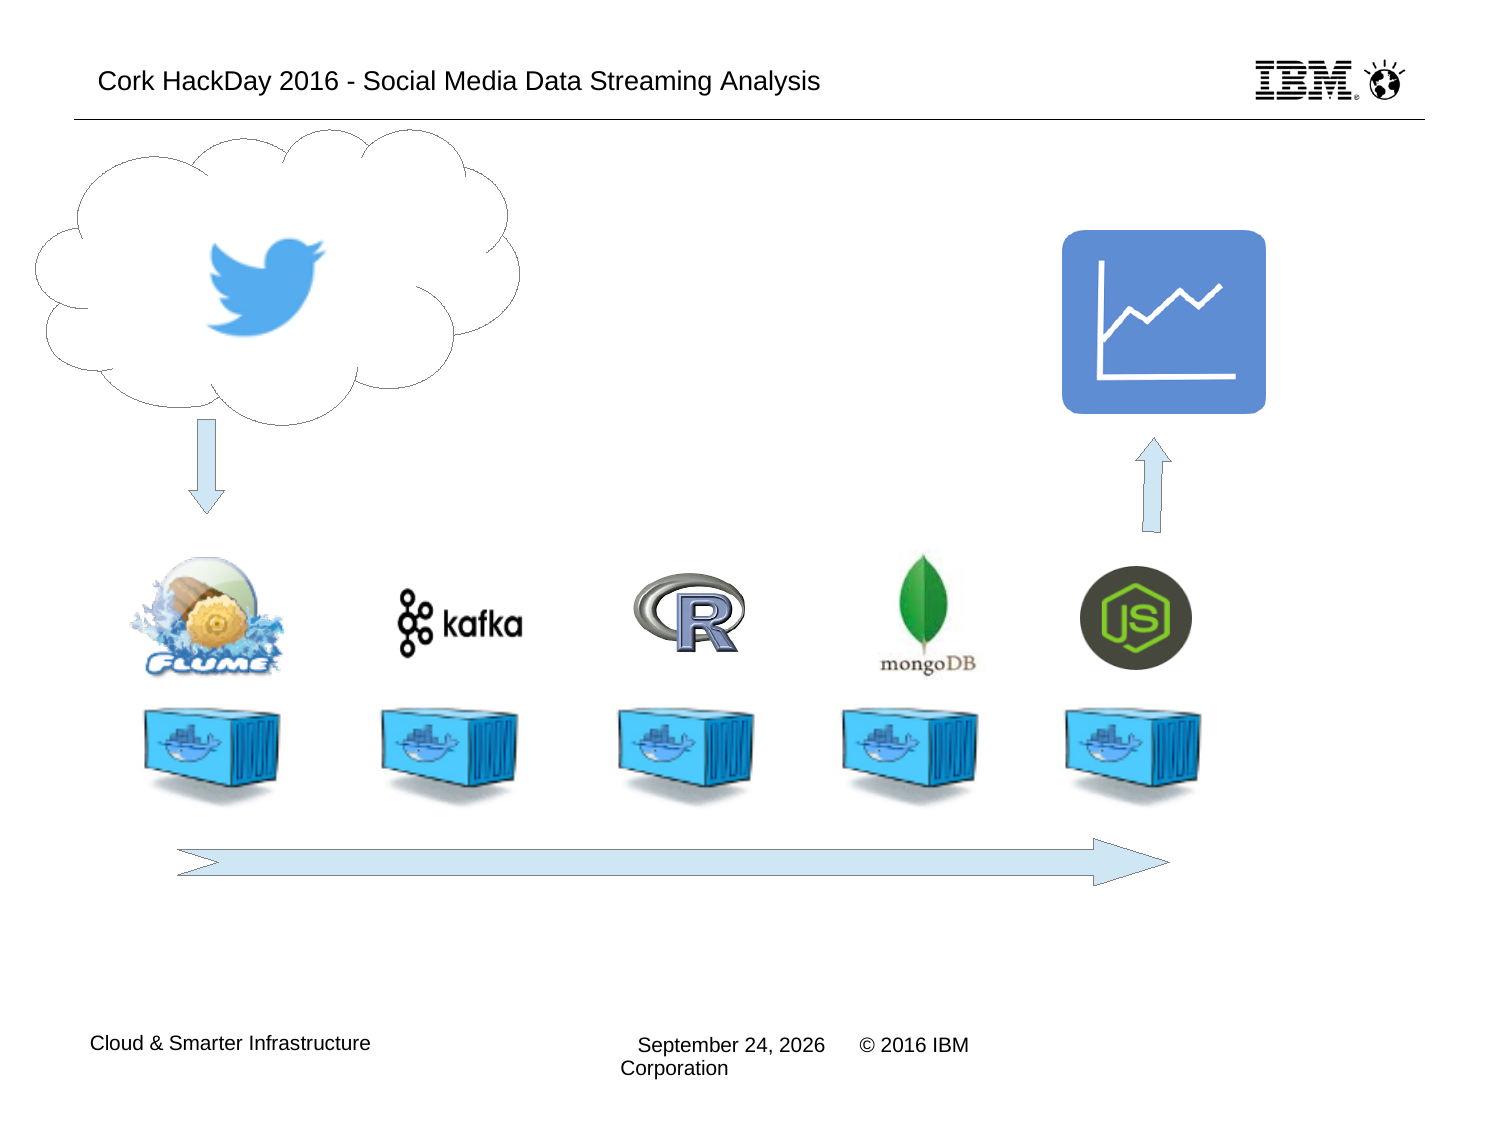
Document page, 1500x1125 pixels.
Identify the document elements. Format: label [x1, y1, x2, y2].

text_box [1135, 437, 1172, 533]
picture [177, 200, 355, 378]
picture [592, 673, 780, 819]
picture [1241, 45, 1416, 112]
picture [1039, 673, 1227, 819]
text_box [188, 419, 225, 514]
picture [1062, 230, 1266, 414]
picture [816, 549, 1004, 819]
picture [633, 560, 745, 664]
picture [118, 537, 306, 819]
text_box [177, 838, 1170, 886]
picture [1080, 566, 1192, 670]
text_box [35, 129, 520, 426]
picture [389, 578, 531, 669]
picture [355, 673, 544, 819]
